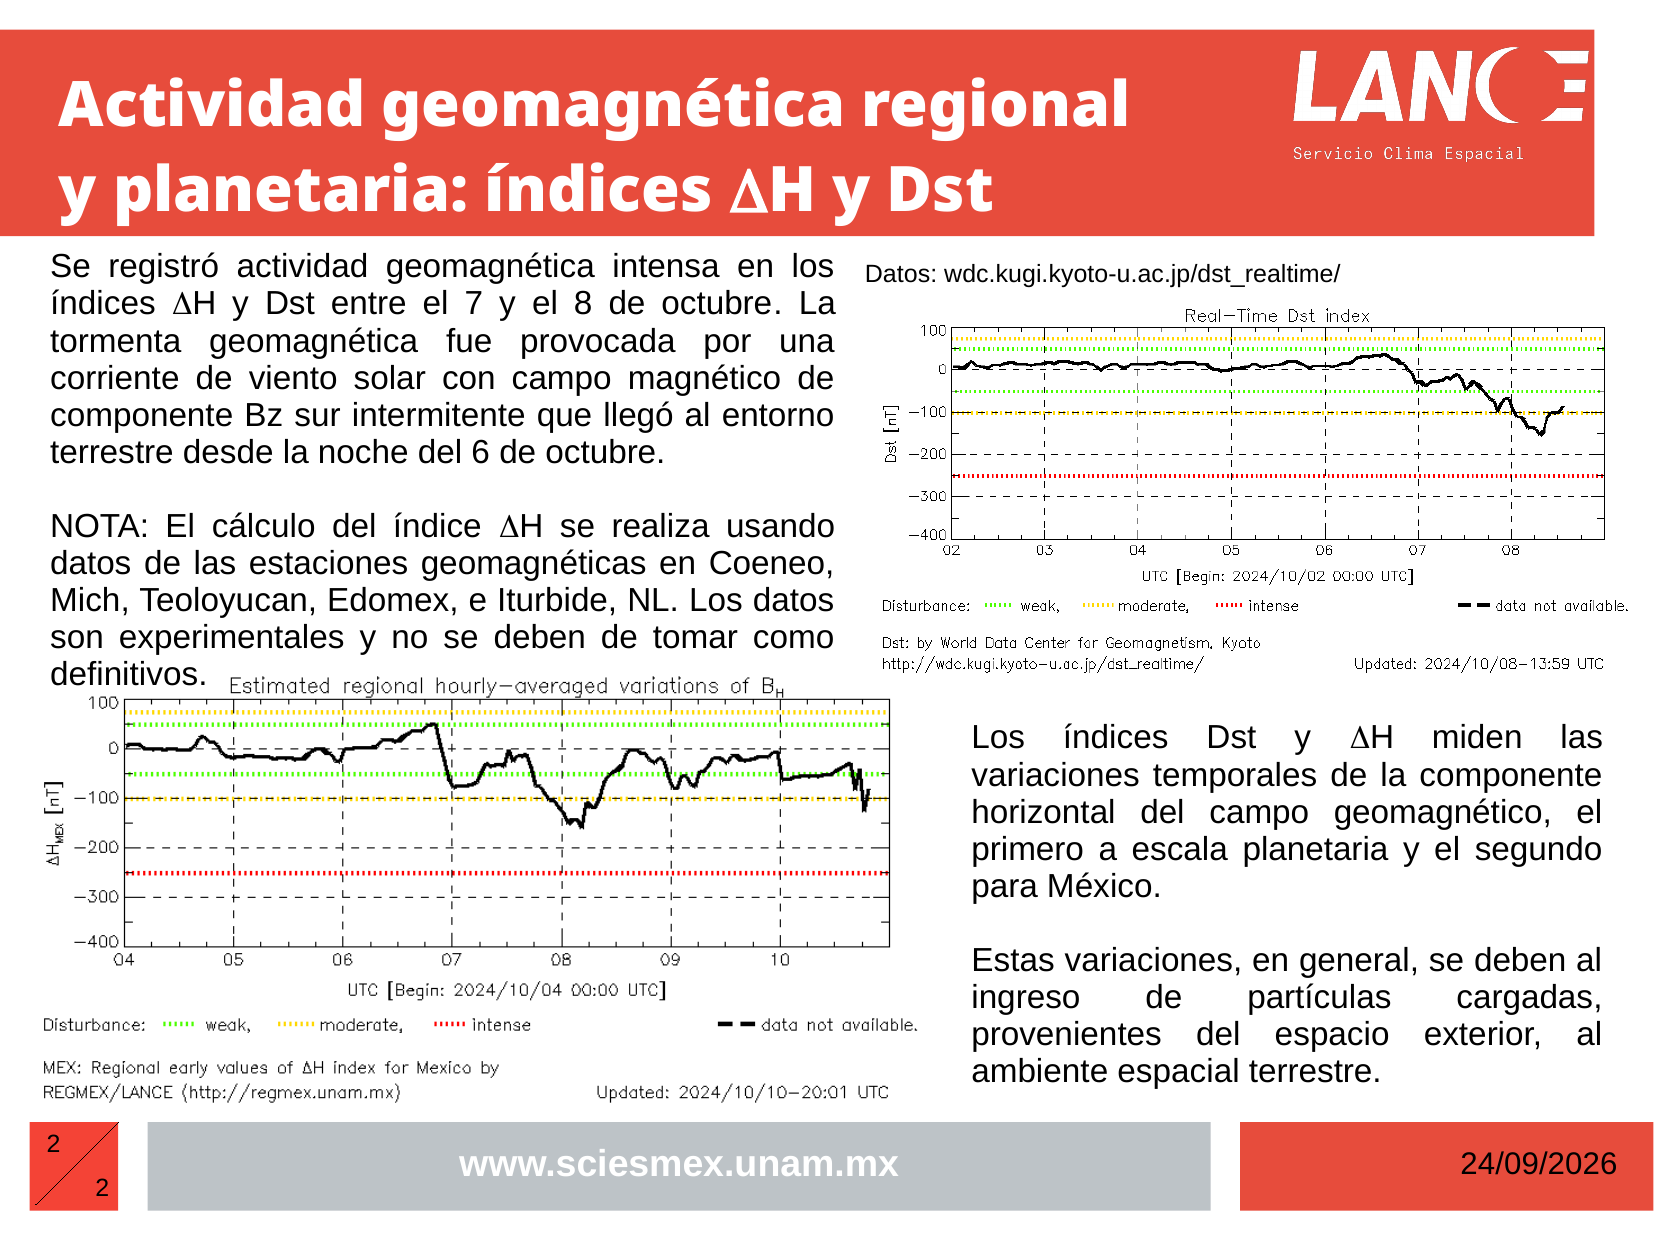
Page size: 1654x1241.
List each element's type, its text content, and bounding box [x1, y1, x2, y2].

picture [34, 289, 1642, 1105]
picture [1293, 47, 1589, 162]
text_box 10/10/2024 [1424, 1122, 1654, 1205]
text_box 2 [35, 1151, 125, 1209]
text_box Datos: wdc.kugi.kyoto-u.ac.jp/dst_realtime/ [851, 252, 1371, 296]
text_box <número> [31, 1122, 176, 1170]
title Actividad geomagnética regional y planetaria: índices DH y Dst [59, 59, 1312, 207]
text_box Los índices Dst y DH miden las variaciones temporales de la componente horizontal del campo geomagnético, el primero a escala planetaria y el segundo para México. Estas variaciones, en general, se deben al ingreso de partículas cargadas, provenientes del espacio exterior, al ambiente espacial terrestre. [956, 711, 1619, 1097]
text_box Se registró actividad geomagnética intensa en los índices DH y Dst entre el 7 y el 8 de octubre. La tormenta geomagnética fue provocada por una corriente de viento solar con campo magnético de componente Bz sur intermitente que llegó al entorno terrestre desde la noche del 6 de octubre. NOTA: El cálculo del índice DH se realiza usando datos de las estaciones geomagnéticas en Coeneo, Mich, Teoloyucan, Edomex, e Iturbide, NL. Los datos son experimentales y no se deben de tomar como definitivos. [35, 240, 851, 768]
text_box www.sciesmex.unam.mx [153, 1122, 1205, 1205]
